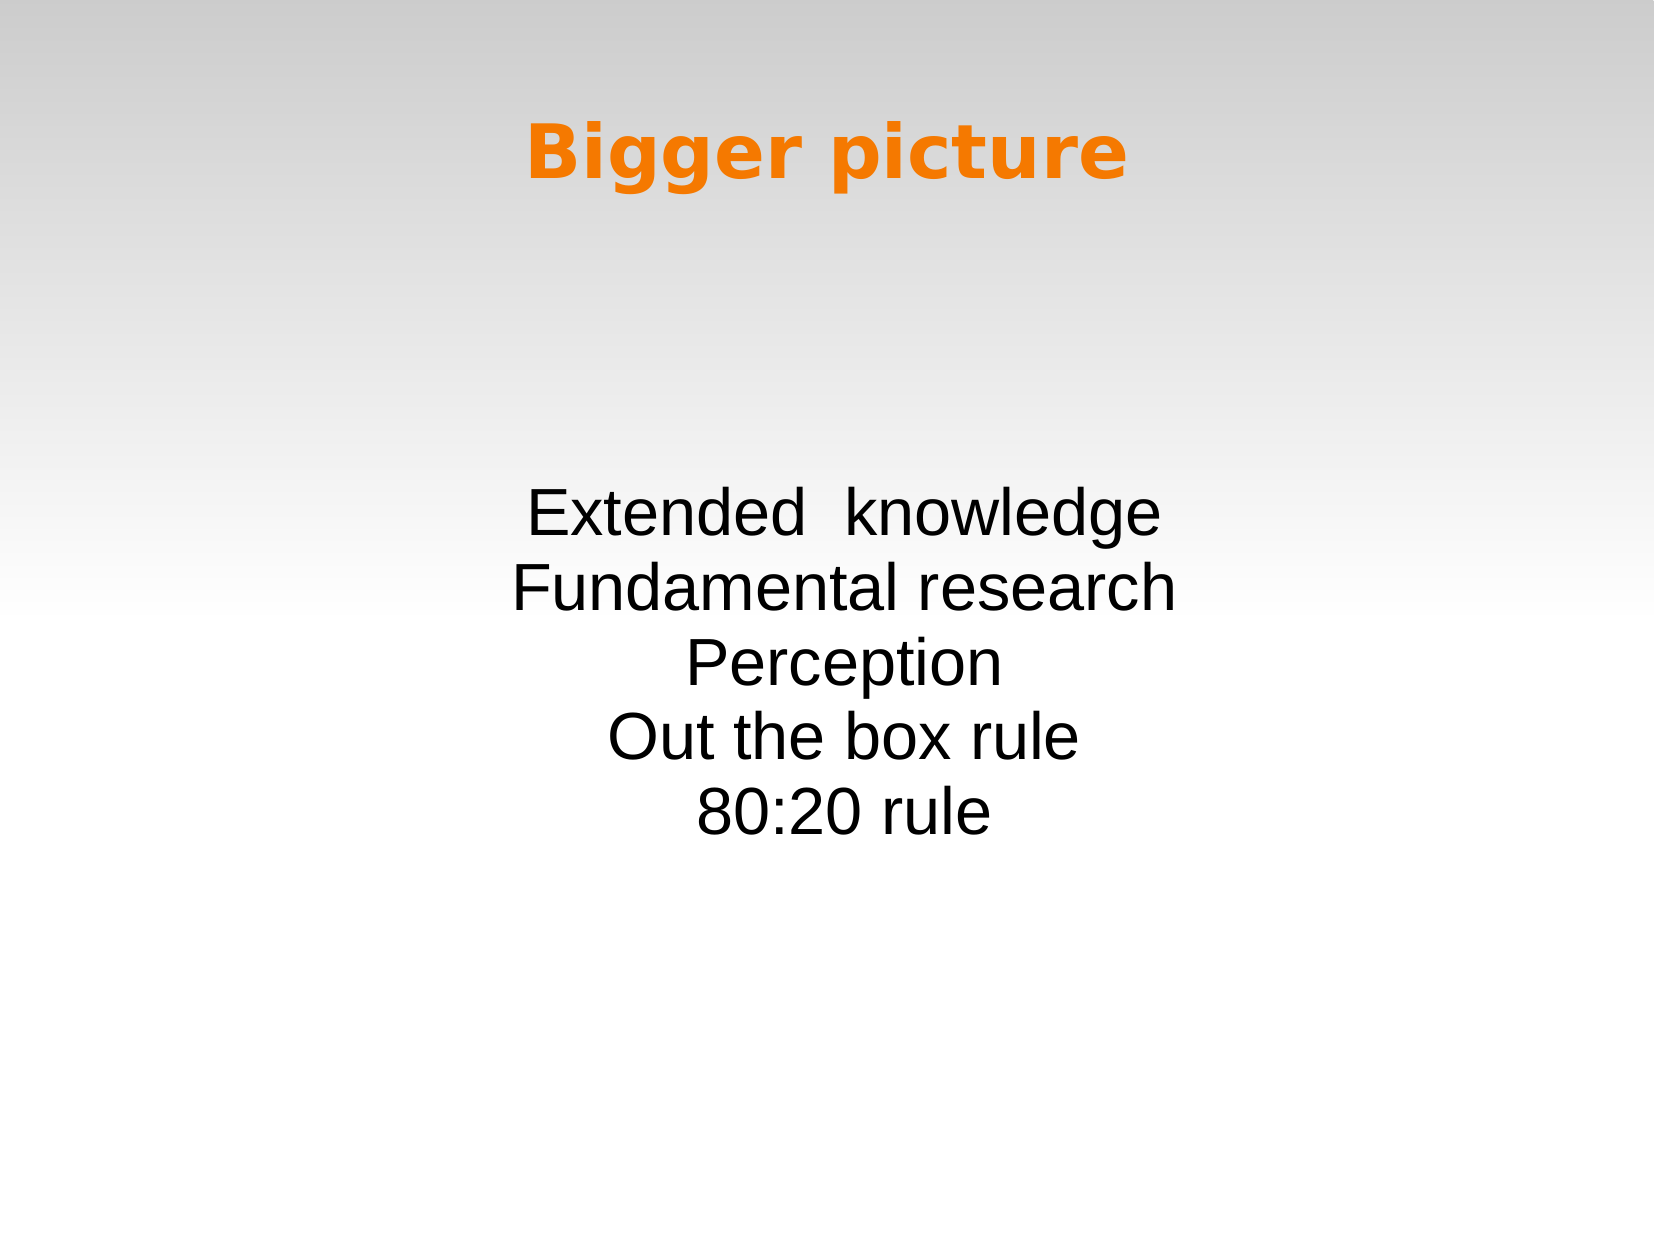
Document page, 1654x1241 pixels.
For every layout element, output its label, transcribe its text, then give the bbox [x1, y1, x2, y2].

title Bigger picture [82, 56, 1571, 250]
subtitle Extended knowledge Fundamental research Perception Out the box rule 80:20 rule [82, 297, 1571, 1102]
